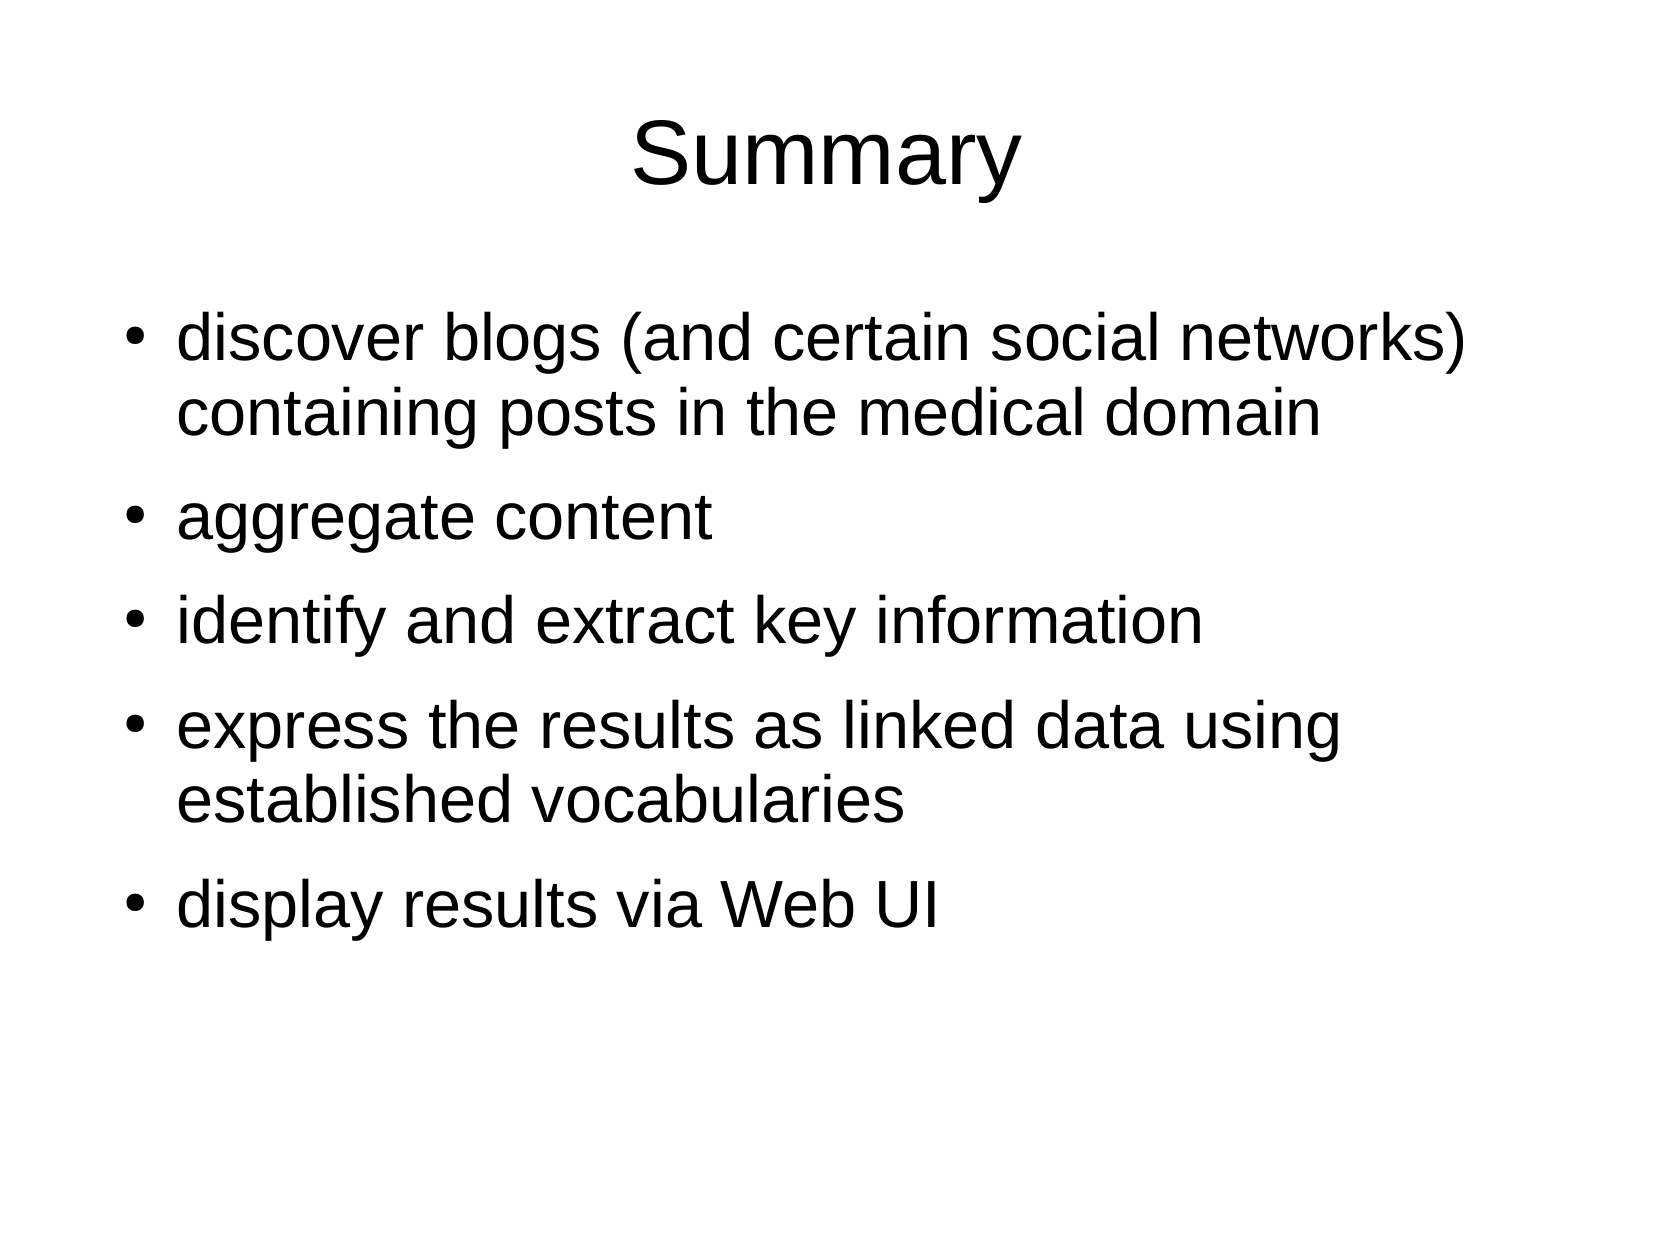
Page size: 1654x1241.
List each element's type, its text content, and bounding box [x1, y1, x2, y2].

list discover blogs (and certain social networks) containing posts in the medical domain aggregate content identify and extract key information express the results as linked data using established vocabularies display results via Web UI [105, 300, 1594, 1013]
title Summary [82, 49, 1571, 257]
